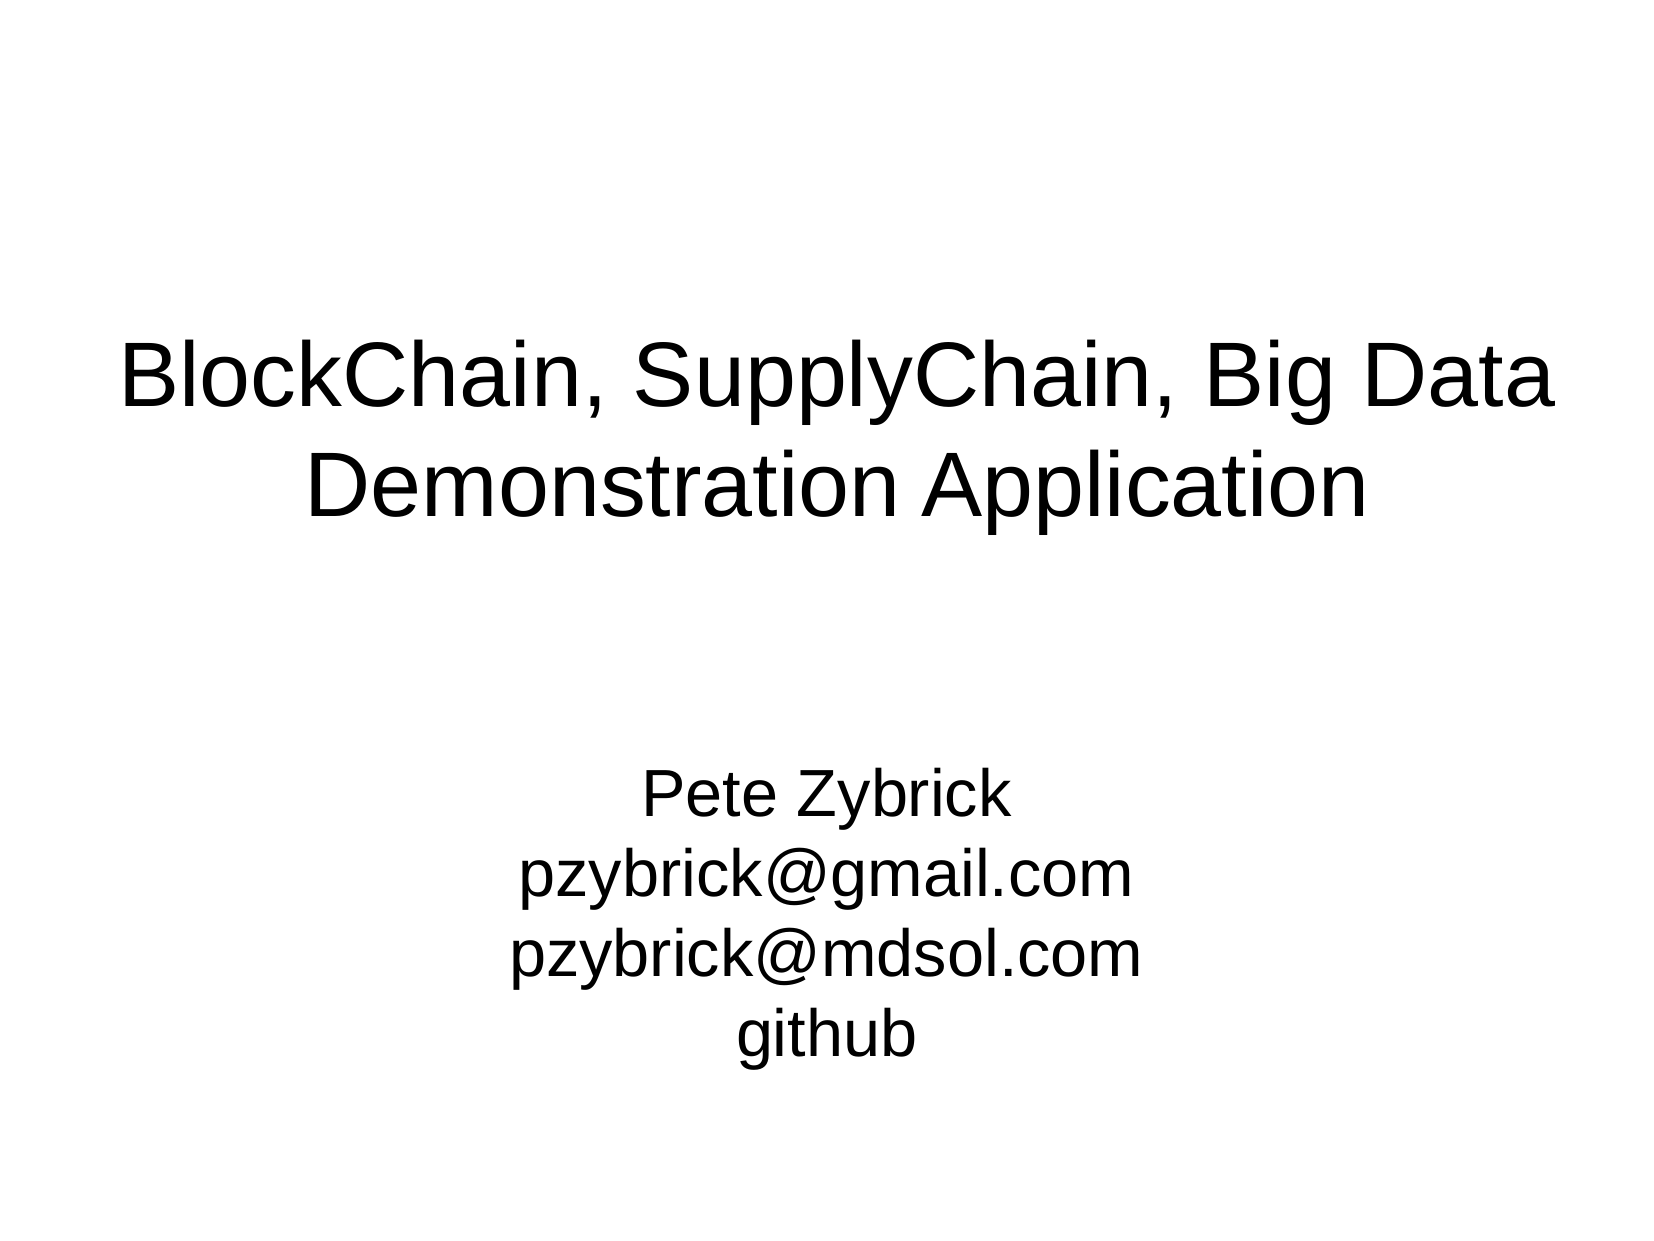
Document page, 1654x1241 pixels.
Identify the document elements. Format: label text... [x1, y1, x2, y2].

text_box BlockChain, SupplyChain, Big Data Demonstration Application [105, 321, 1571, 528]
text_box Pete Zybrick pzybrick@gmail.com pzybrick@mdsol.com github [82, 760, 1571, 1060]
